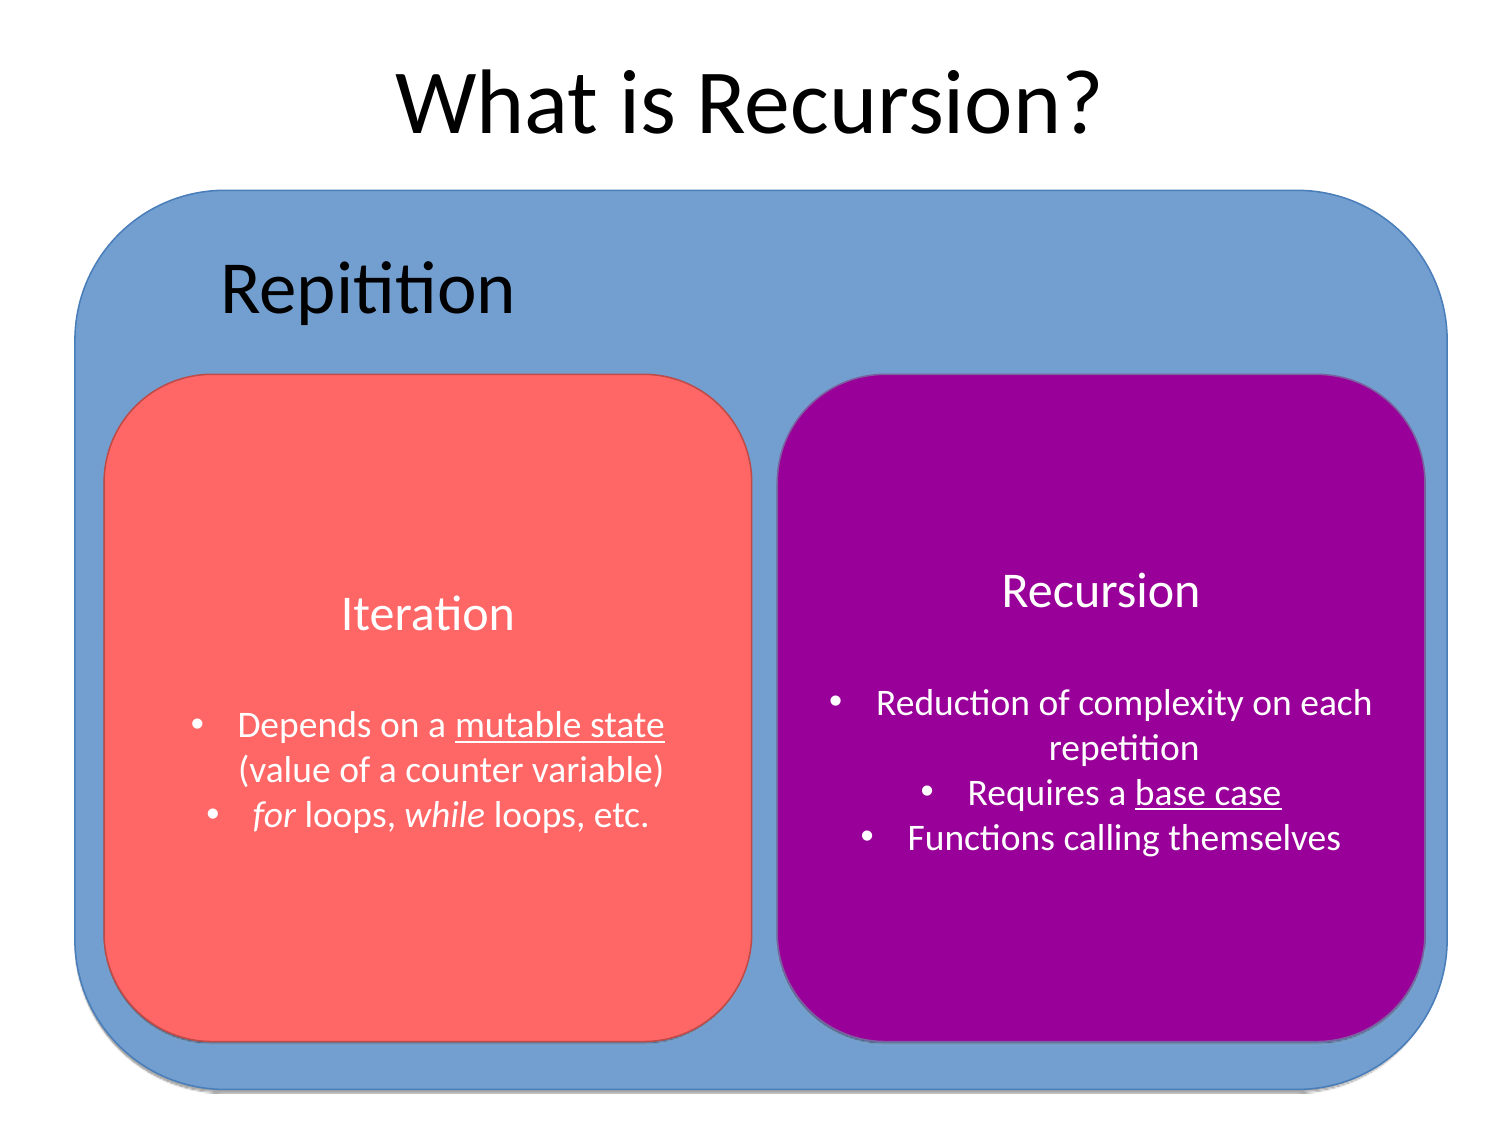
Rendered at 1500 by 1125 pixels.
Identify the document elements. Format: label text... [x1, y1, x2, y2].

text_box Repitition [205, 230, 1093, 336]
text_box Recursion Reduction of complexity on each repetition Requires a base case Functions calling themselves [777, 374, 1425, 1042]
title What is Recursion? [75, 2, 1425, 191]
text_box [74, 190, 1448, 1090]
text_box Iteration Depends on a mutable state (value of a counter variable) for loops, while loops, etc. [104, 374, 752, 1042]
